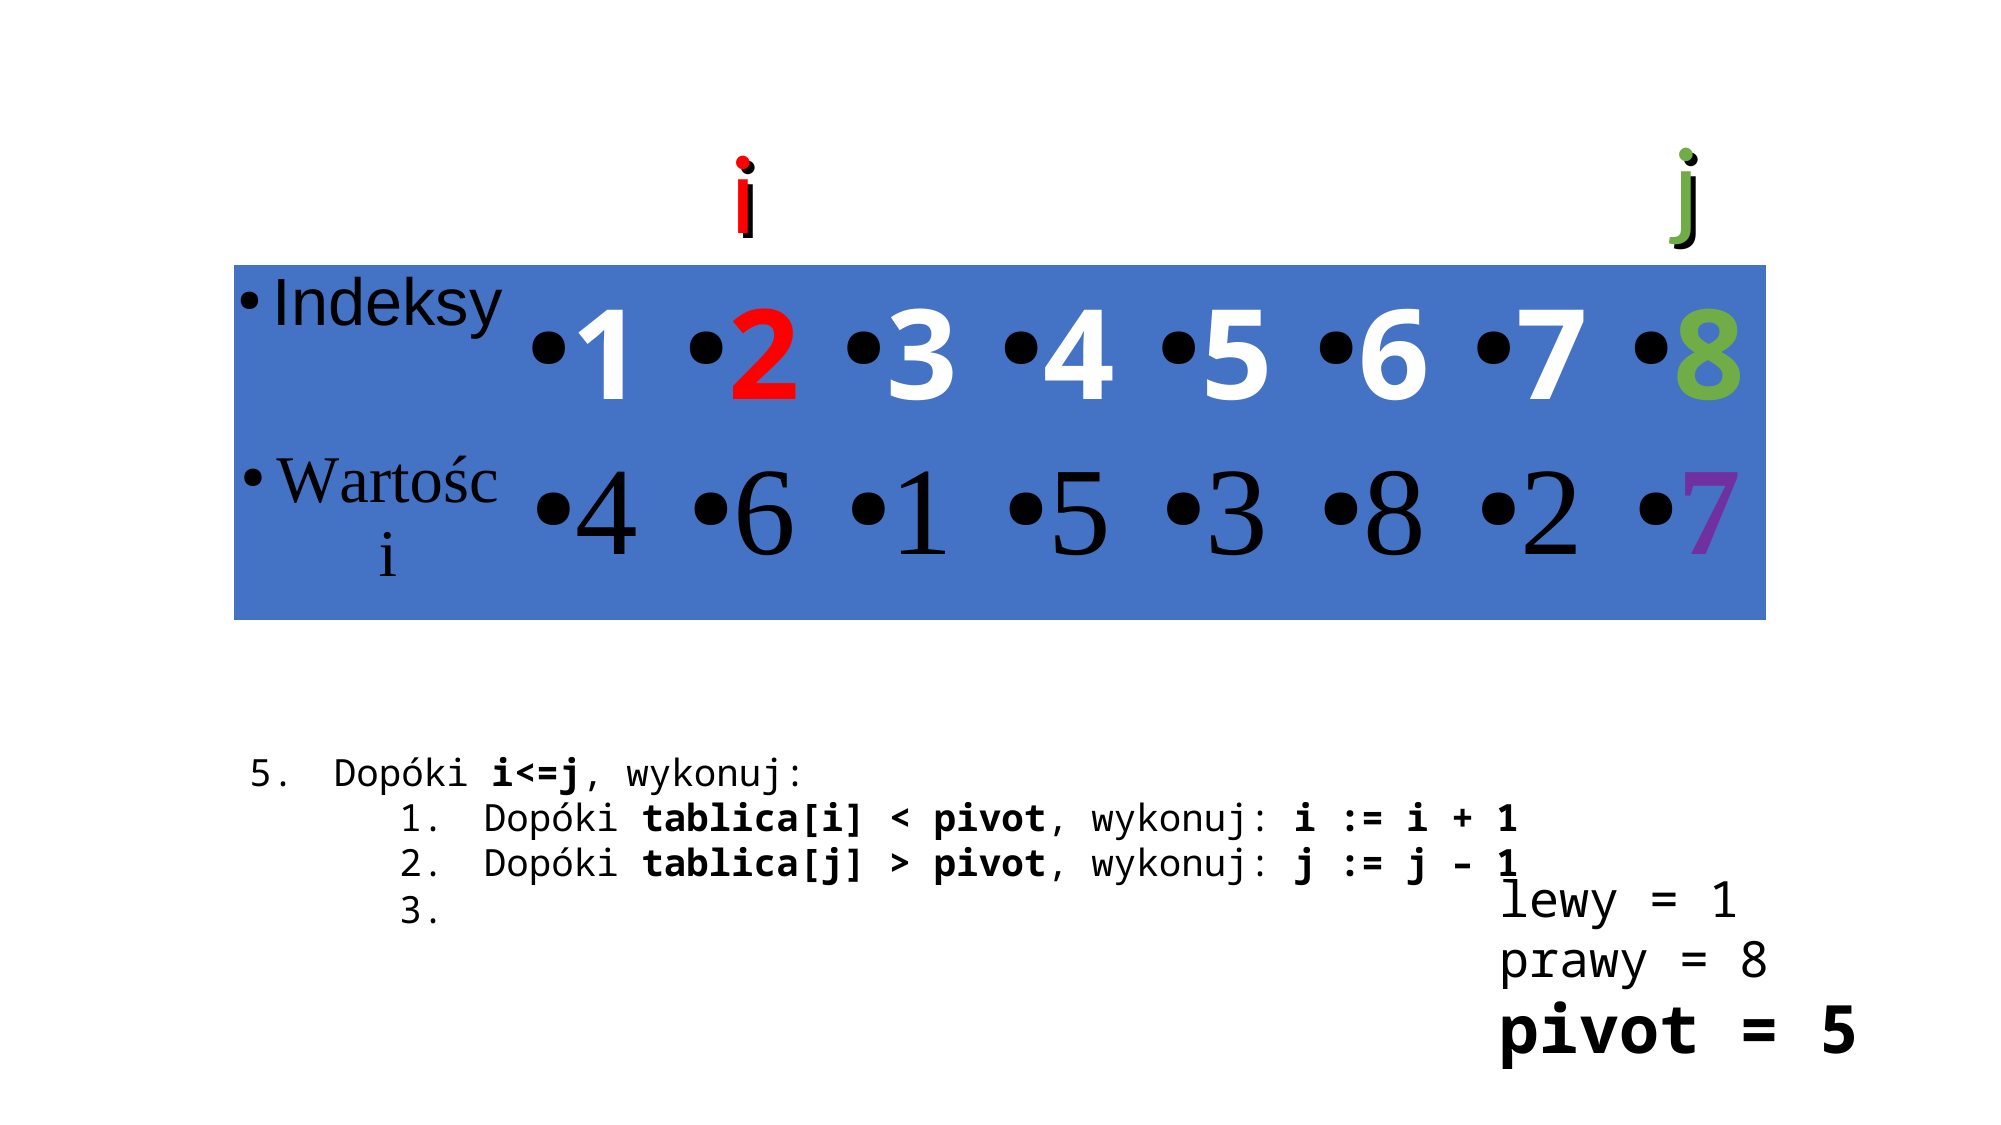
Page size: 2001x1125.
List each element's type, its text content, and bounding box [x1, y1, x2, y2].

table_cell 5 [978, 443, 1136, 620]
text_box j [1658, 106, 1715, 256]
table_header 6 [1293, 265, 1451, 443]
table_cell 4 [506, 443, 663, 620]
table_header 4 [978, 265, 1136, 443]
table_cell 6 [663, 443, 821, 620]
table_header 2 [663, 265, 821, 443]
table_header 1 [506, 265, 663, 443]
table_header 8 [1608, 265, 1766, 443]
table_cell 7 [1608, 443, 1766, 620]
table_header 5 [1136, 265, 1293, 443]
table_header 3 [821, 265, 978, 443]
text_box i [716, 114, 772, 264]
table_cell 1 [821, 443, 978, 620]
text_box lewy = 1 prawy = 8 pivot = 5 [1484, 859, 1849, 1077]
table_cell 8 [1293, 443, 1451, 620]
table_cell 2 [1451, 443, 1608, 620]
table_cell Wartości [234, 443, 506, 620]
table_header Indeksy [234, 265, 506, 443]
table_cell 3 [1136, 443, 1293, 620]
table_header 7 [1451, 265, 1608, 443]
text_box Dopóki i<=j, wykonuj: Dopóki tablica[i] < pivot, wykonuj: i := i + 1 Dopóki tablica[j] > pivot, wykonuj: j := j – 1 [234, 740, 1382, 938]
